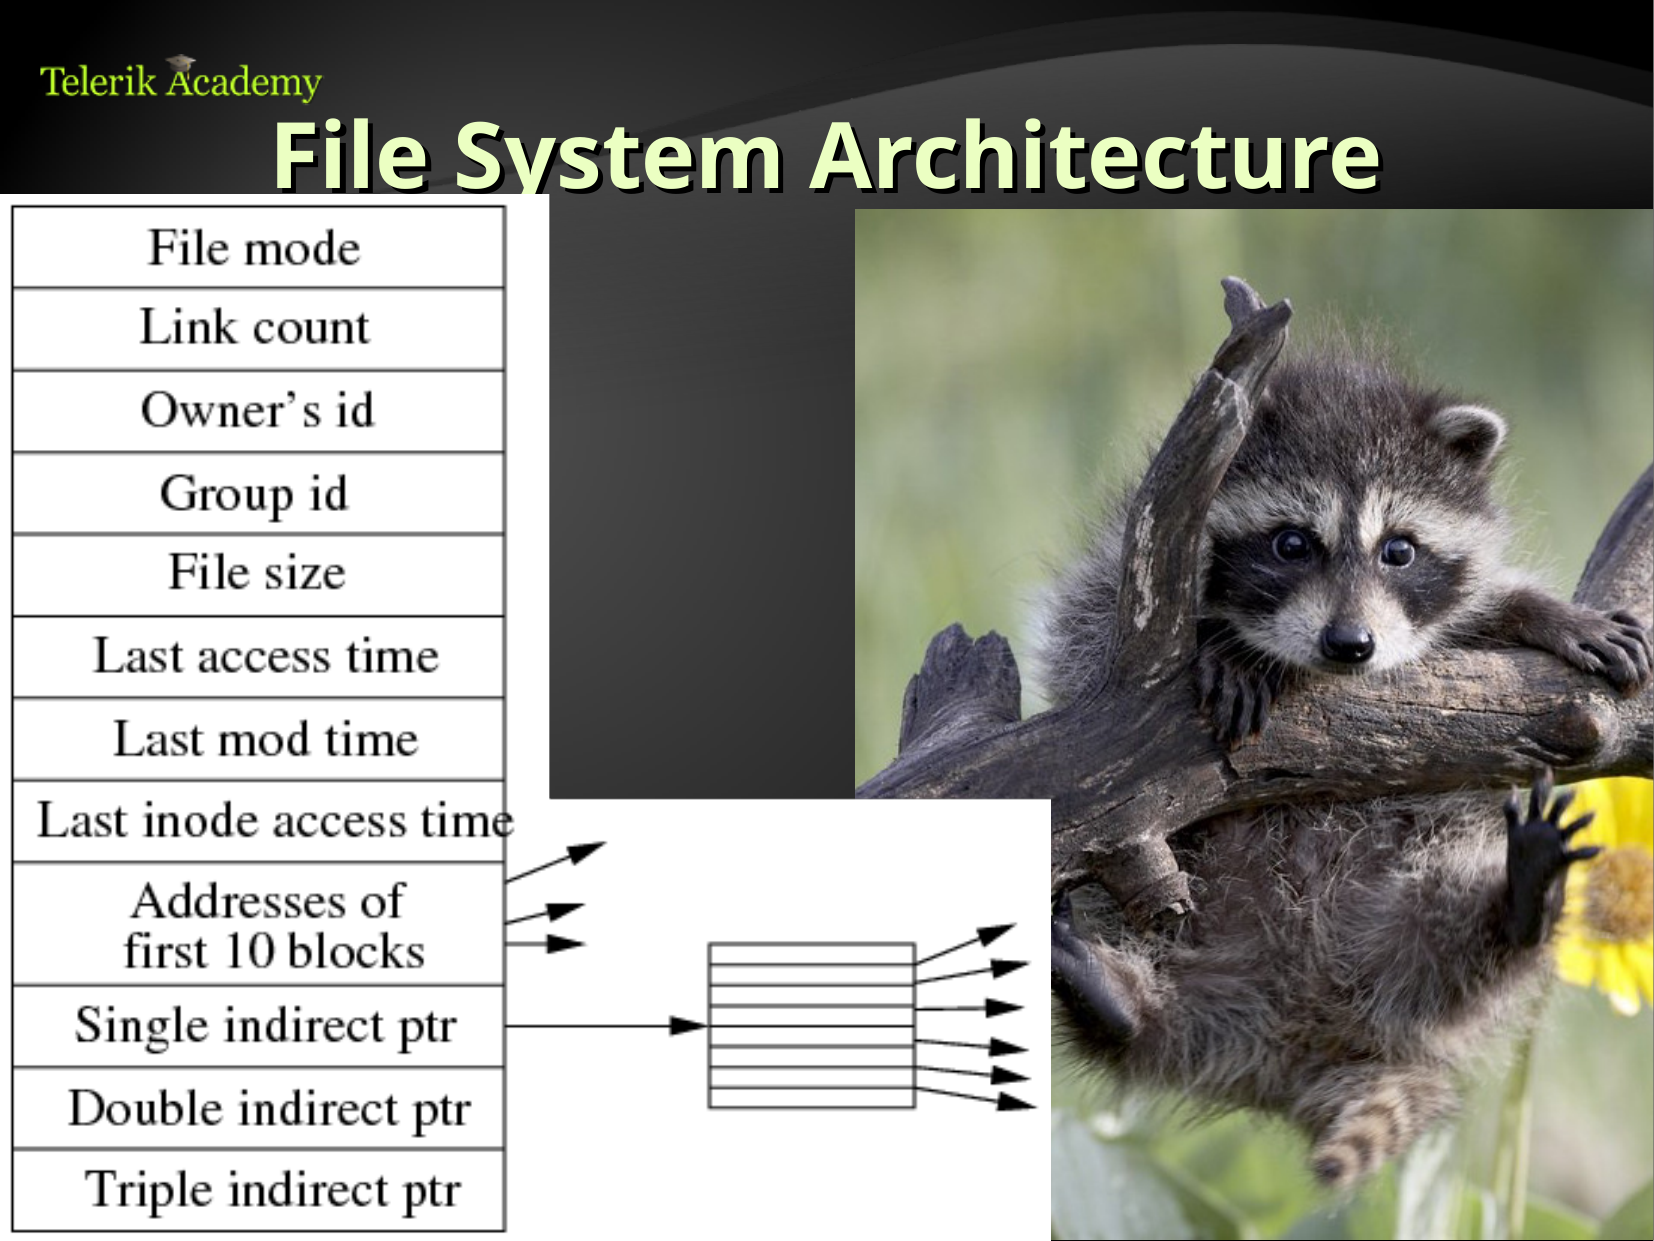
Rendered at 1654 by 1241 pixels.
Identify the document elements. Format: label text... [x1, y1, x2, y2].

picture [0, 0, 1654, 1241]
title File System Architecture [82, 49, 1571, 209]
